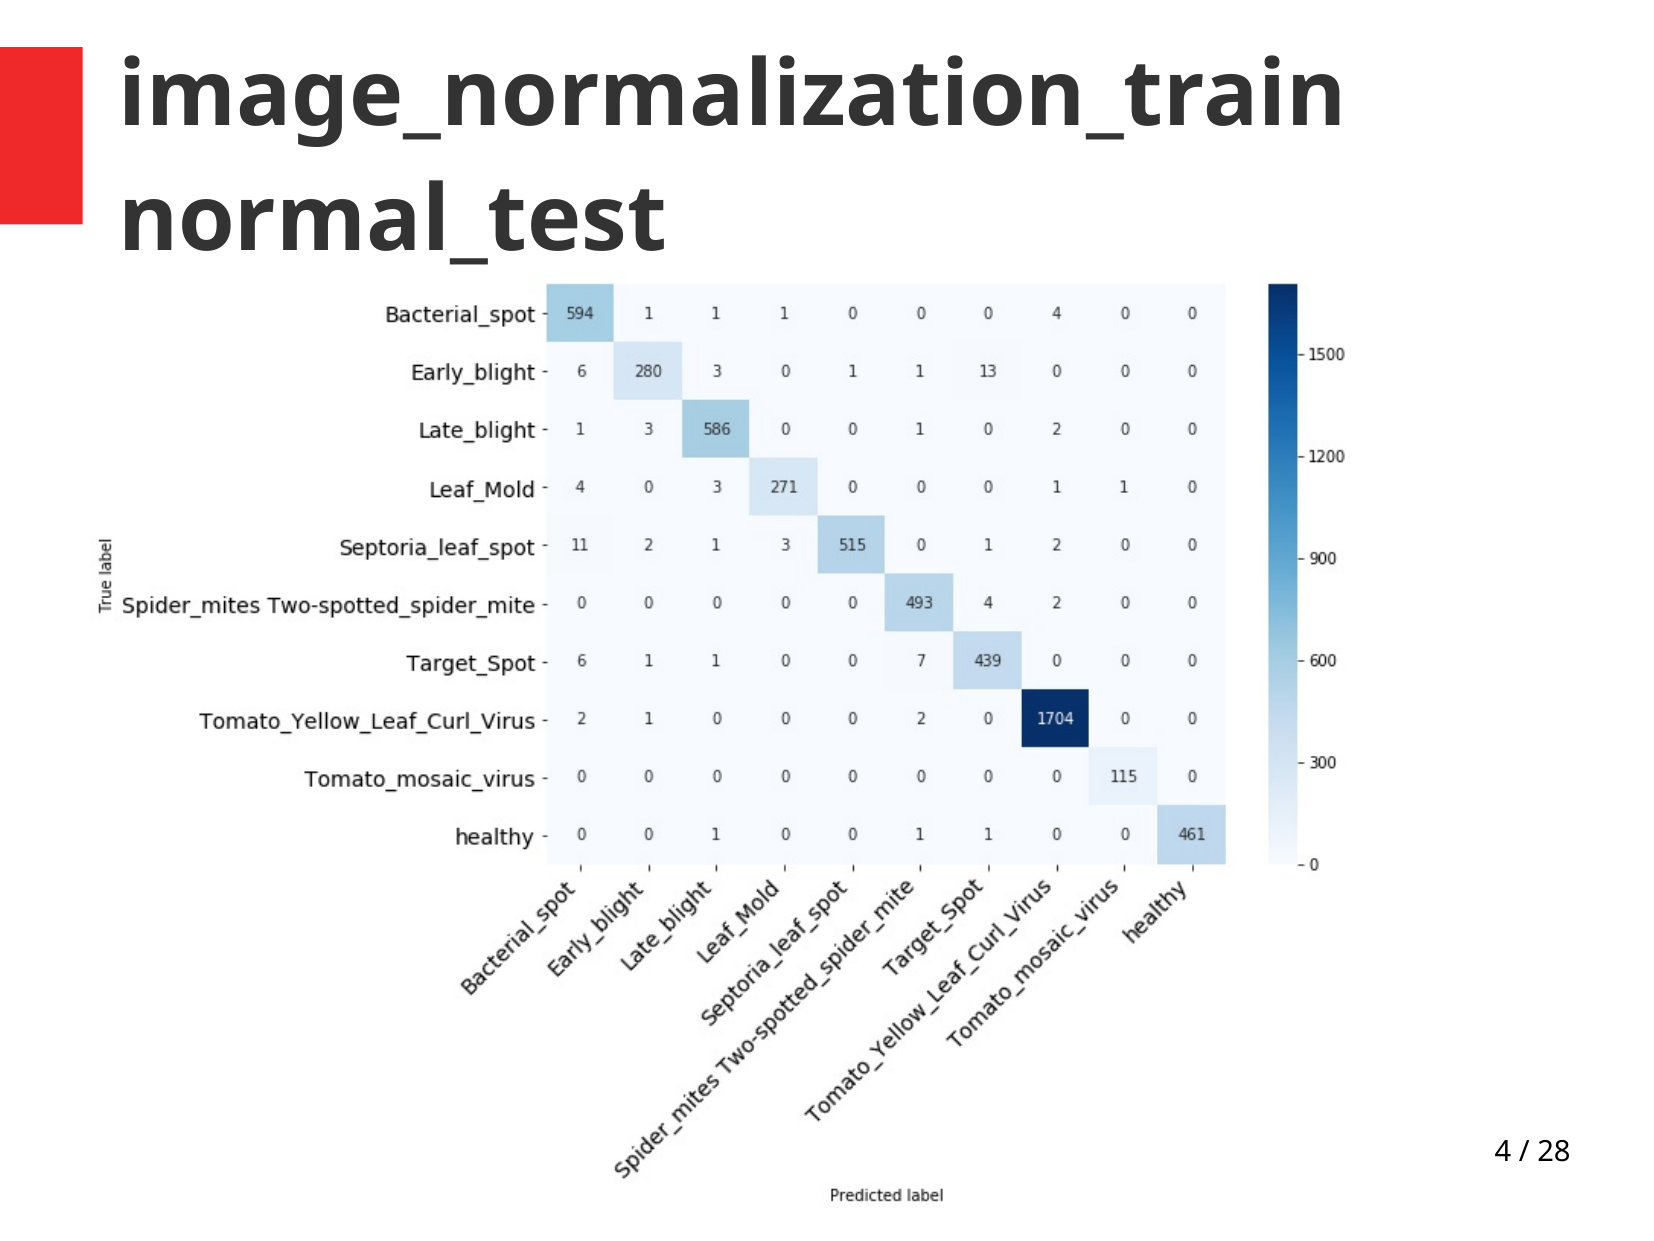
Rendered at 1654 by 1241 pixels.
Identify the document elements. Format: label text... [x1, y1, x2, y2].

title image_normalization_train normal_test [118, 45, 1571, 260]
picture [90, 269, 1357, 1216]
